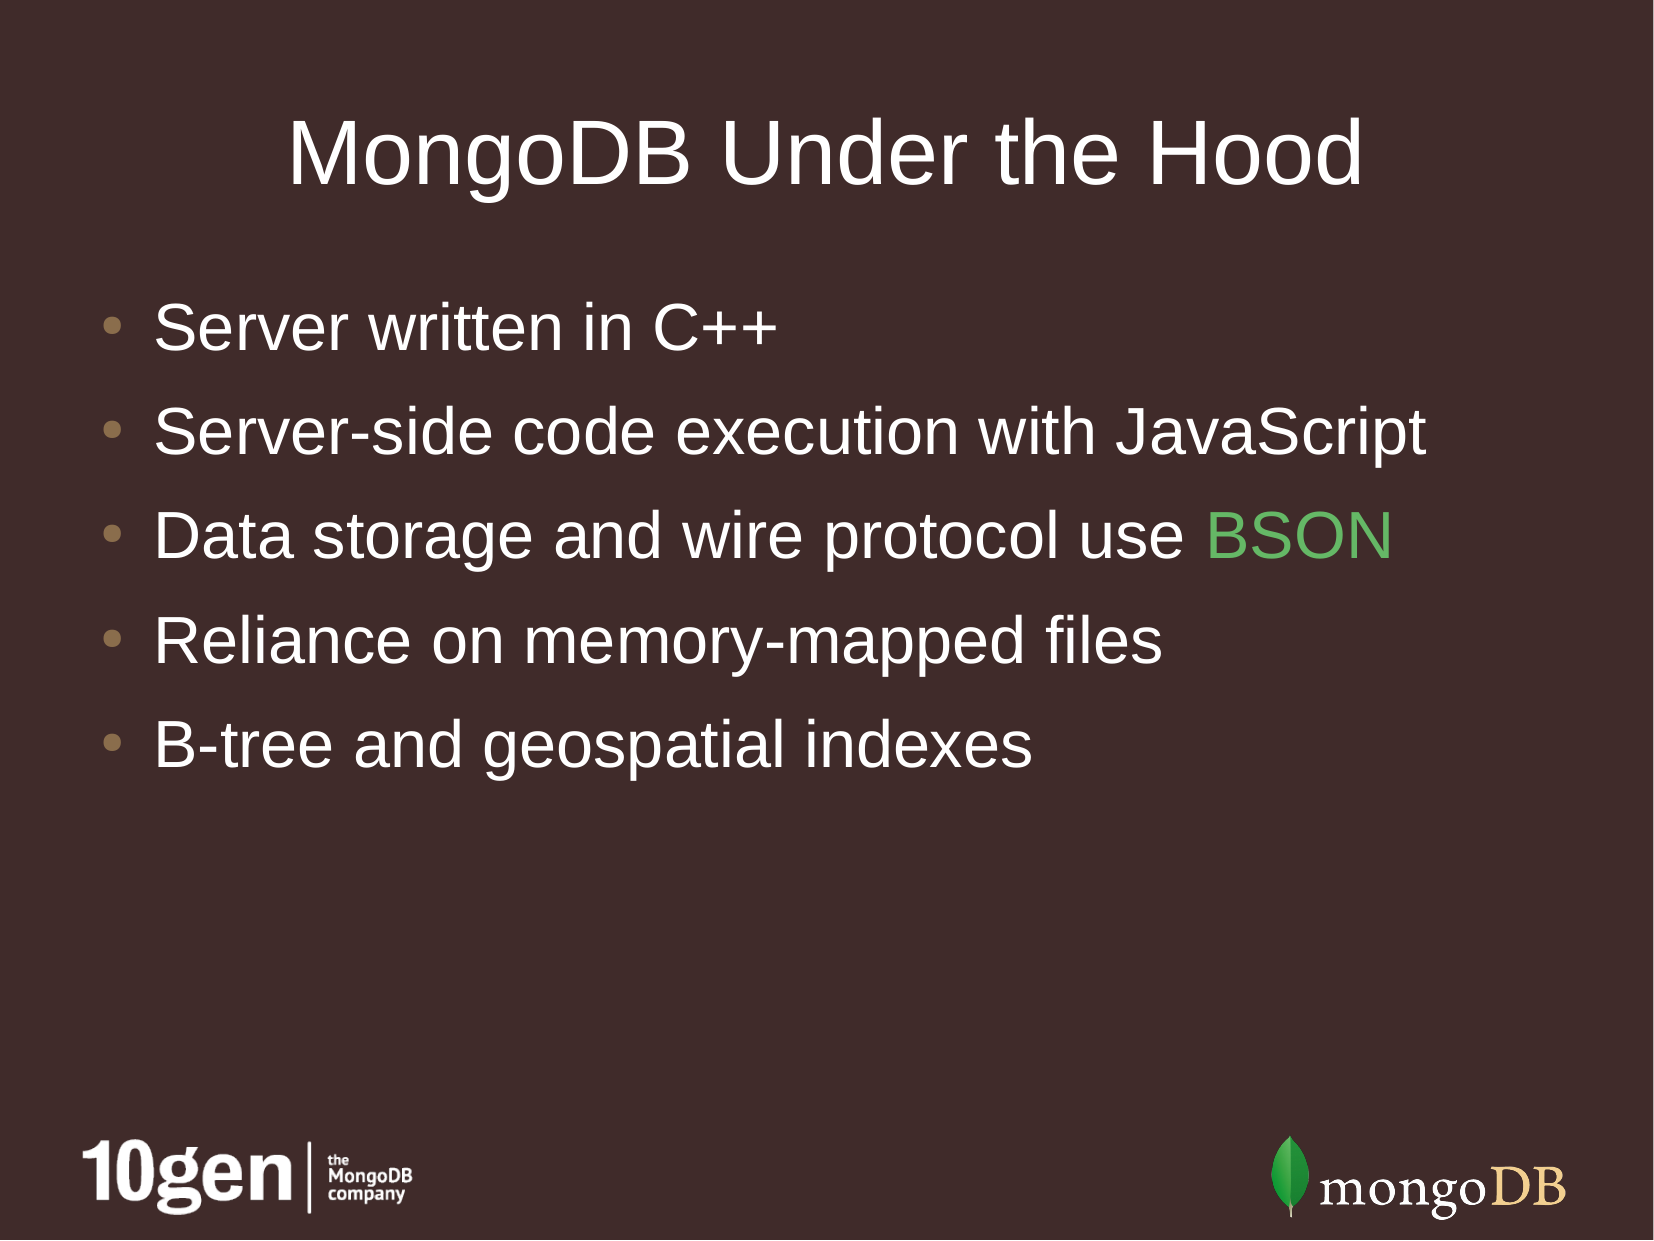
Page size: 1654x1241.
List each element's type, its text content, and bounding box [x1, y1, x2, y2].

title MongoDB Under the Hood [82, 49, 1571, 257]
list Server written in C++ Server-side code execution with JavaScript Data storage and wire protocol use BSON Reliance on memory-mapped files B-tree and geospatial indexes [82, 290, 1571, 1010]
picture [1260, 1124, 1576, 1230]
picture [82, 1139, 413, 1215]
